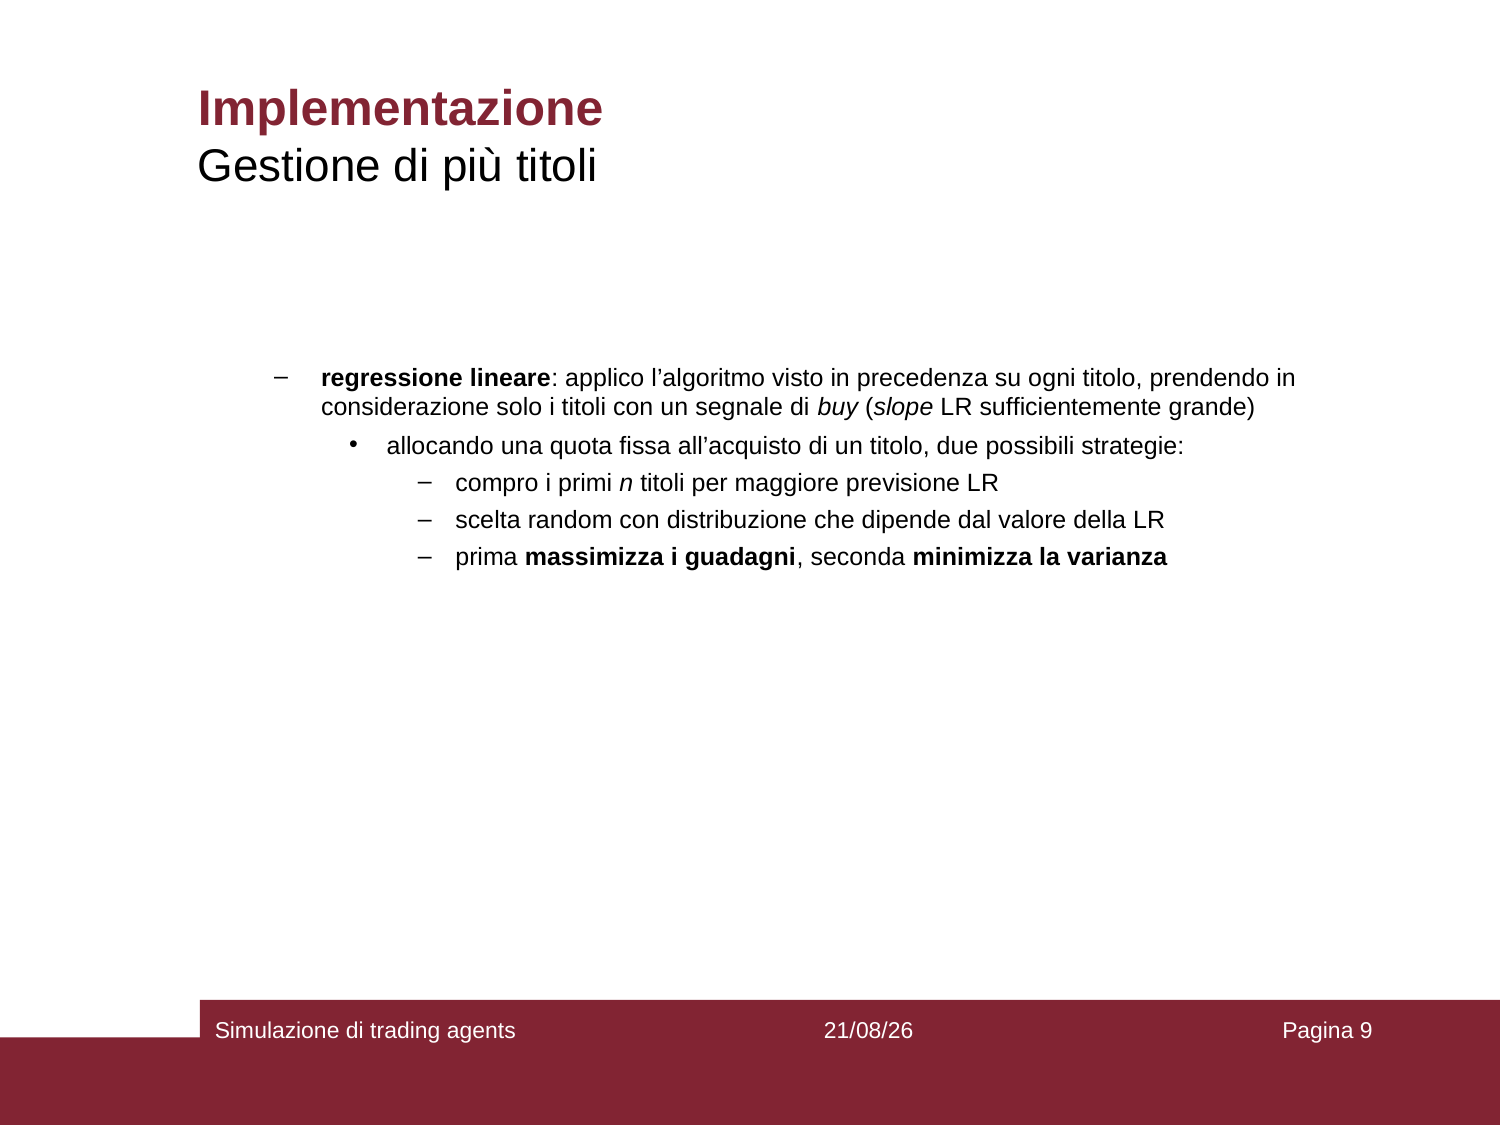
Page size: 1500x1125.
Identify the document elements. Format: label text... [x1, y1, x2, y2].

list regressione lineare: applico l’algoritmo visto in precedenza su ogni titolo, prendendo in considerazione solo i titoli con un segnale di buy (slope LR sufficientemente grande) allocando una quota fissa all’acquisto di un titolo, due possibili strategie: compro i primi n titoli per maggiore previsione LR scelta random con distribuzione che dipende dal valore della LR prima massimizza i guadagni, seconda minimizza la varianza [184, 312, 1400, 968]
text_box Gestione di più titoli [183, 127, 1398, 198]
title Implementazione [183, 67, 1400, 150]
